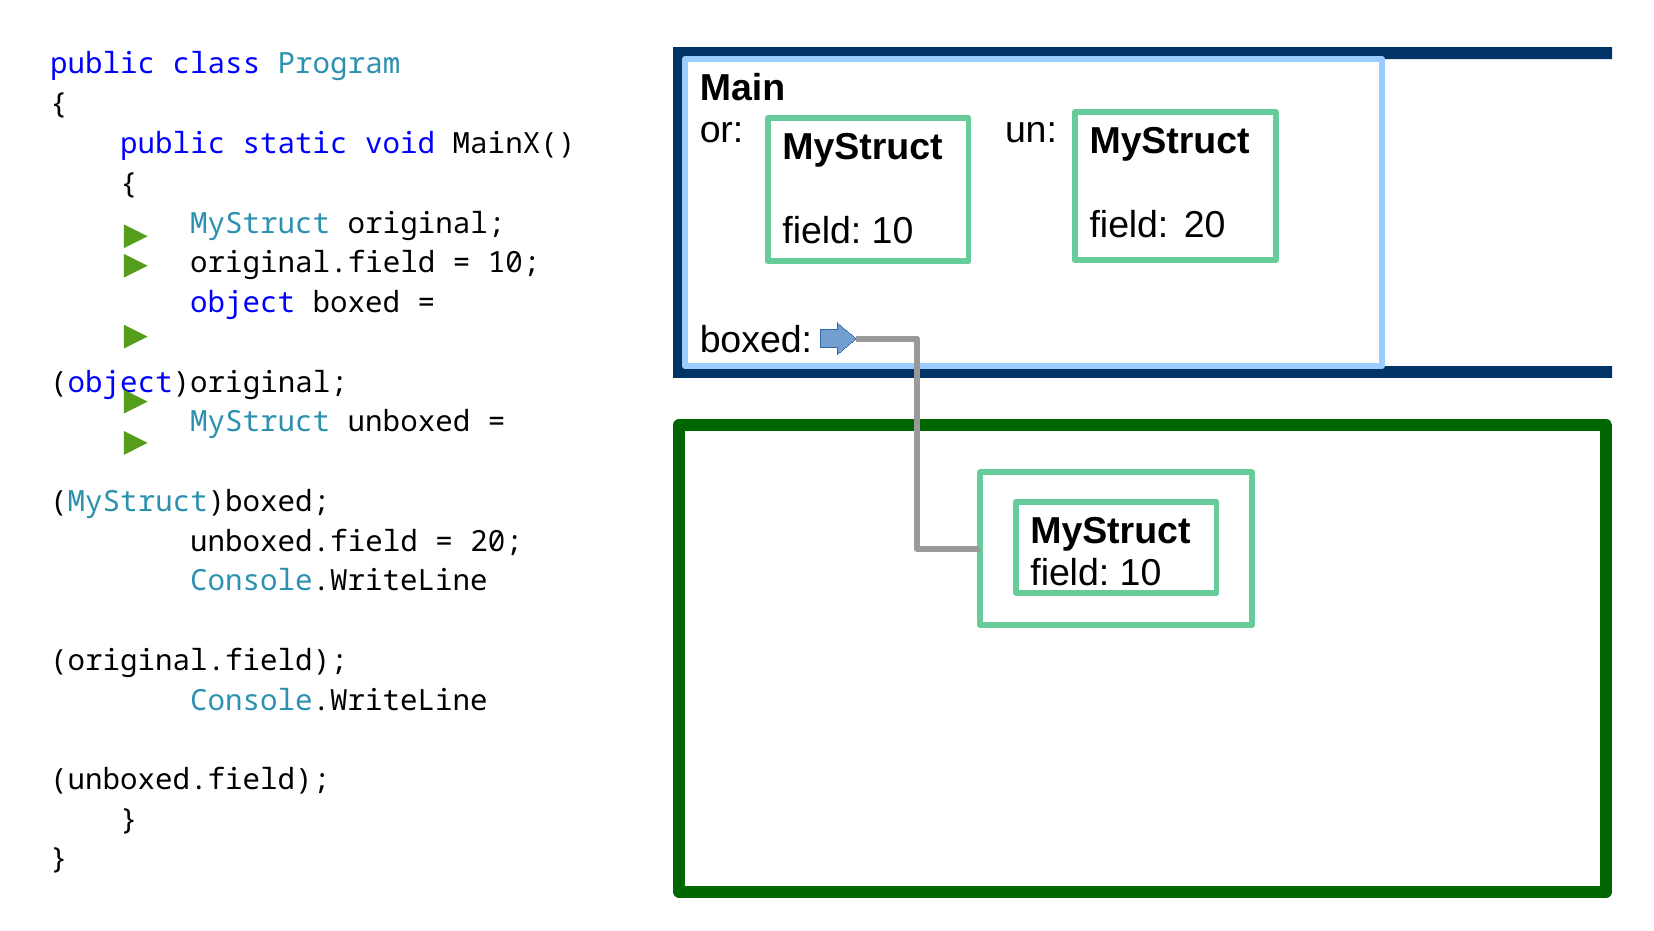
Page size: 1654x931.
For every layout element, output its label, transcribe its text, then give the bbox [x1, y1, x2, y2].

text_box [820, 322, 856, 355]
text_box [123, 431, 148, 455]
text_box [123, 389, 148, 414]
text_box MyStruct field: 0 [1074, 112, 1276, 296]
text_box [673, 47, 1613, 378]
text_box 10 [1169, 200, 1175, 249]
text_box MyStruct field: 10 [1015, 501, 1217, 615]
text_box [123, 324, 148, 349]
text_box public class Program { public static void MainX() { MyStruct original; original.field = 10; object boxed = (object)original; MyStruct unboxed = (MyStruct)boxed; unboxed.field = 20; Console.WriteLine (original.field); Console.WriteLine (unboxed.field); } } [35, 35, 650, 633]
text_box MyStruct field: 10 [767, 118, 969, 296]
text_box [123, 224, 148, 249]
text_box Main or: un: boxed: [685, 59, 1382, 368]
text_box [123, 253, 148, 278]
text_box 20 [1175, 200, 1235, 249]
text_box [920, 366, 1613, 378]
